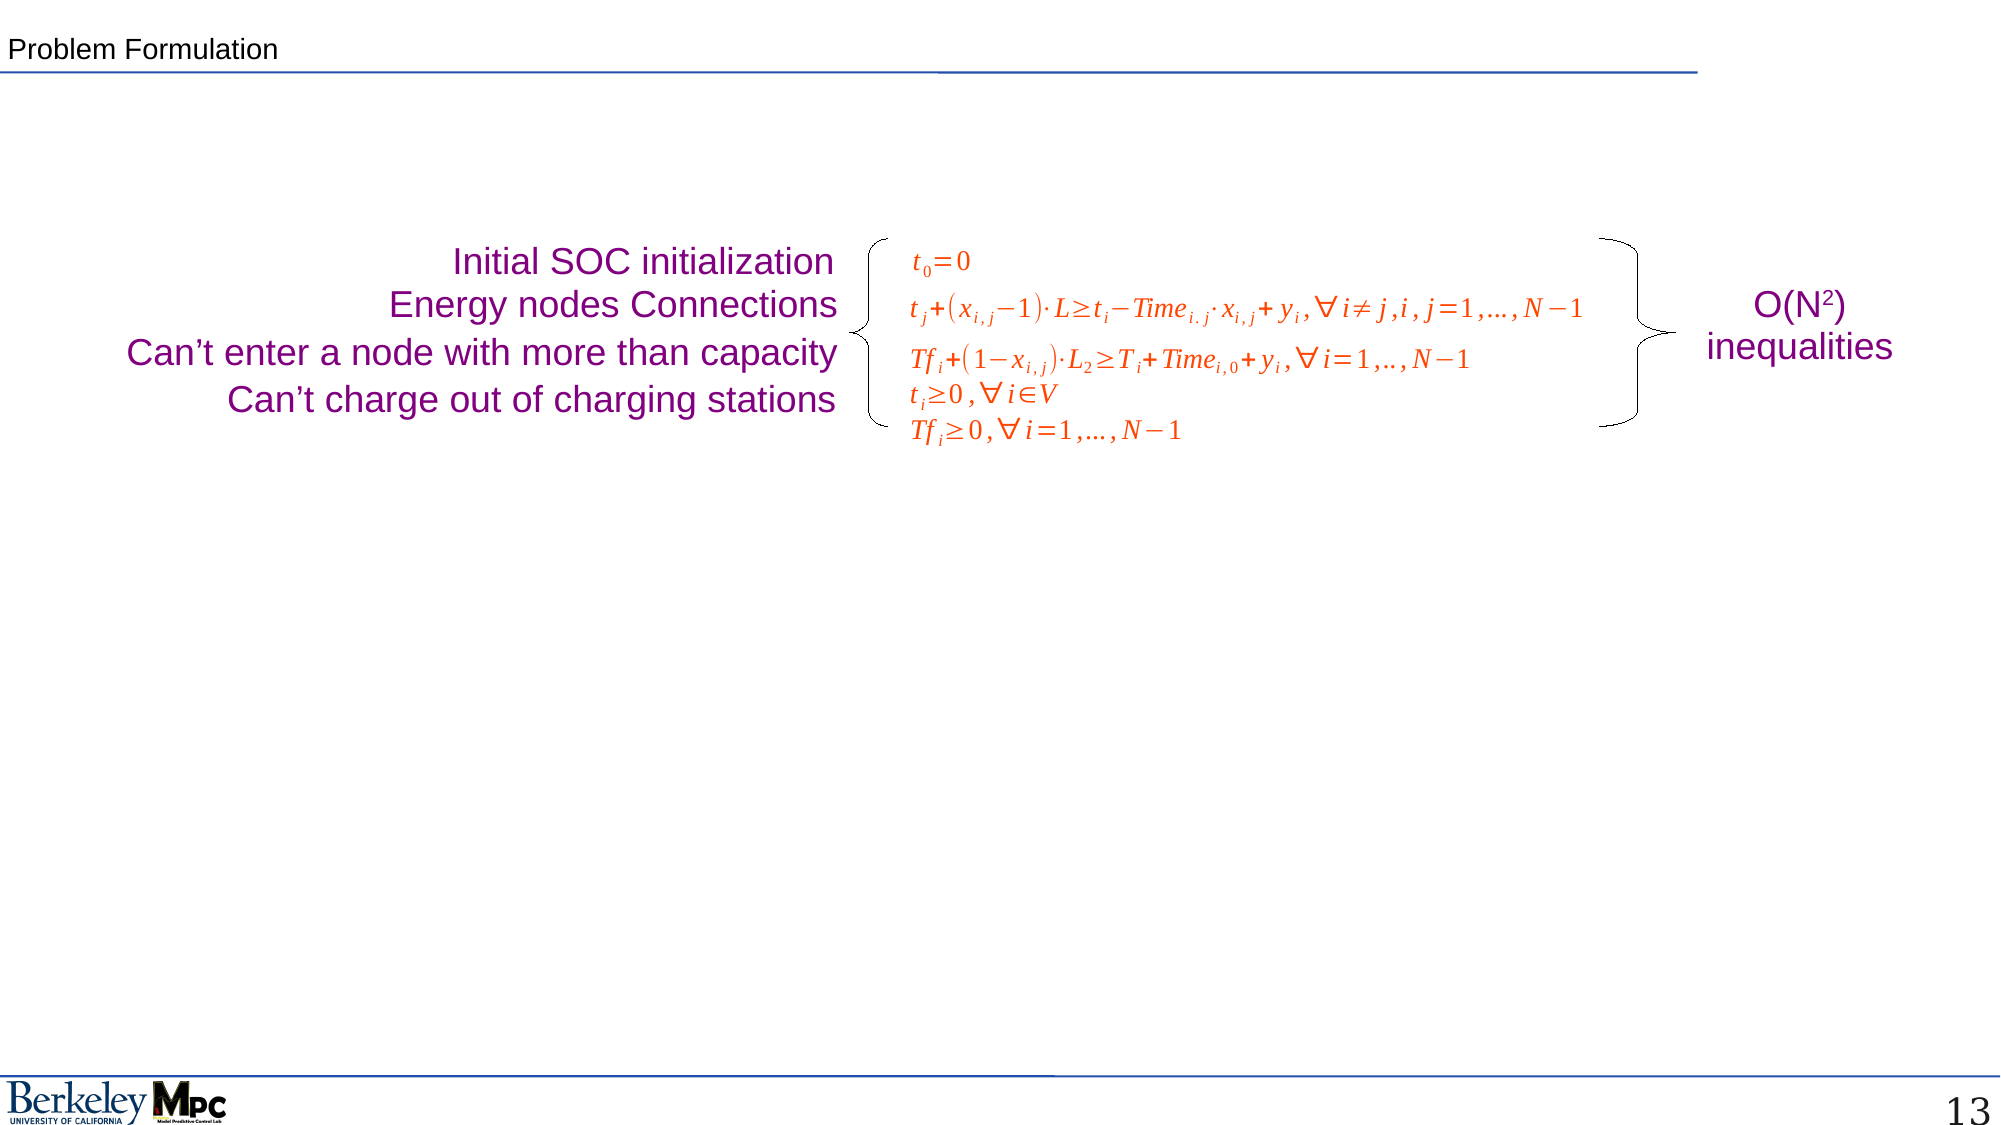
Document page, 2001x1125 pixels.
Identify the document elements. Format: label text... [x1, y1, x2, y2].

text_box Initial SOC initialization [437, 232, 850, 276]
picture [0, 1072, 226, 1125]
title Problem Formulation [7, 7, 1930, 92]
text_box Can’t charge out of charging stations [212, 370, 888, 437]
chart [903, 291, 1590, 328]
chart [905, 245, 978, 282]
text_box O(N2) inequalities [1650, 276, 1951, 376]
text_box Can’t enter a node with more than capacity [111, 323, 862, 389]
text_box Energy nodes Connections [374, 276, 862, 323]
chart [903, 341, 1478, 451]
